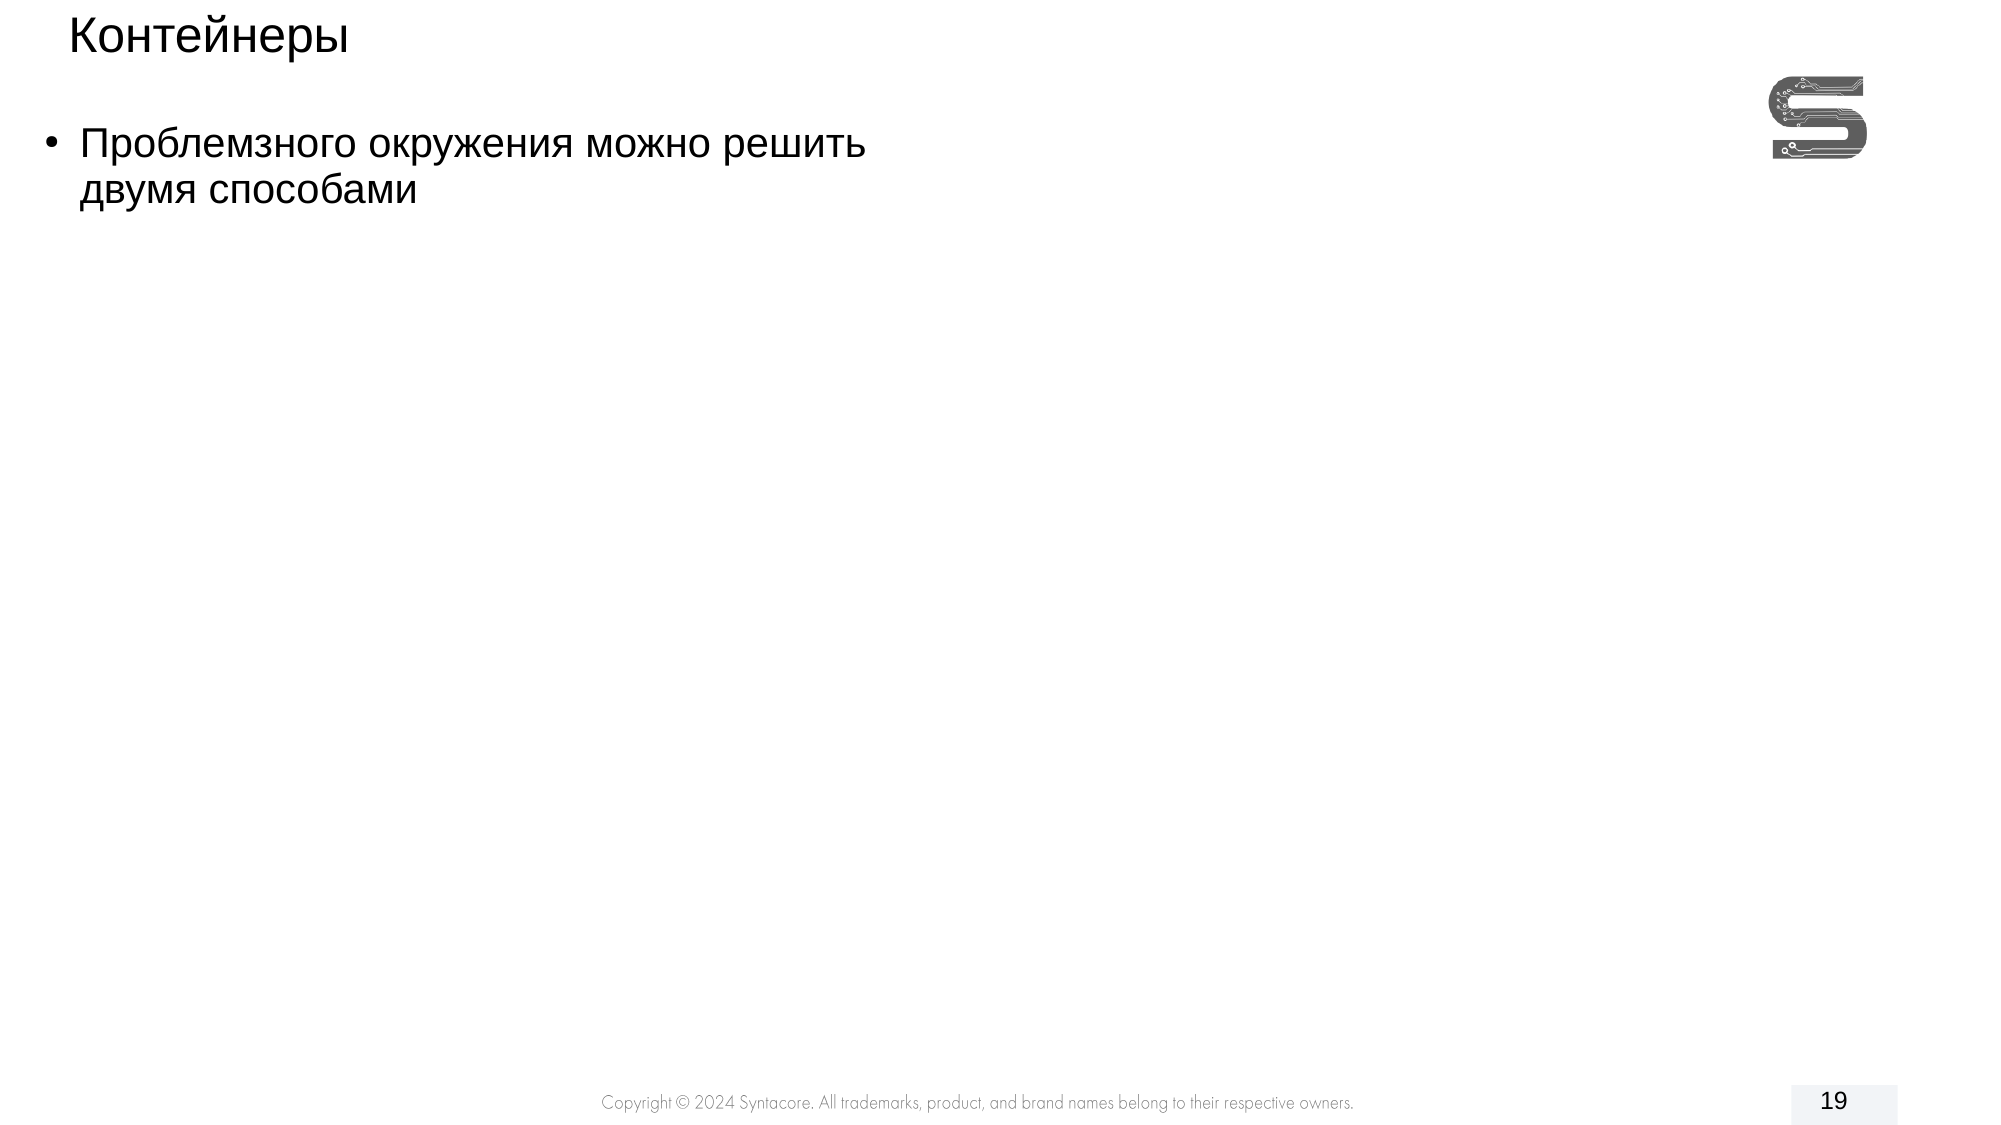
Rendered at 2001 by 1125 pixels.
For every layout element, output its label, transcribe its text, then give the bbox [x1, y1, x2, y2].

picture [1768, 76, 1867, 160]
text_box <number> [1805, 1079, 1949, 1123]
text_box Проблемзного окружения можно решить двумя способами [29, 112, 999, 562]
picture [601, 1089, 1361, 1114]
text_box Контейнеры [0, 0, 768, 71]
